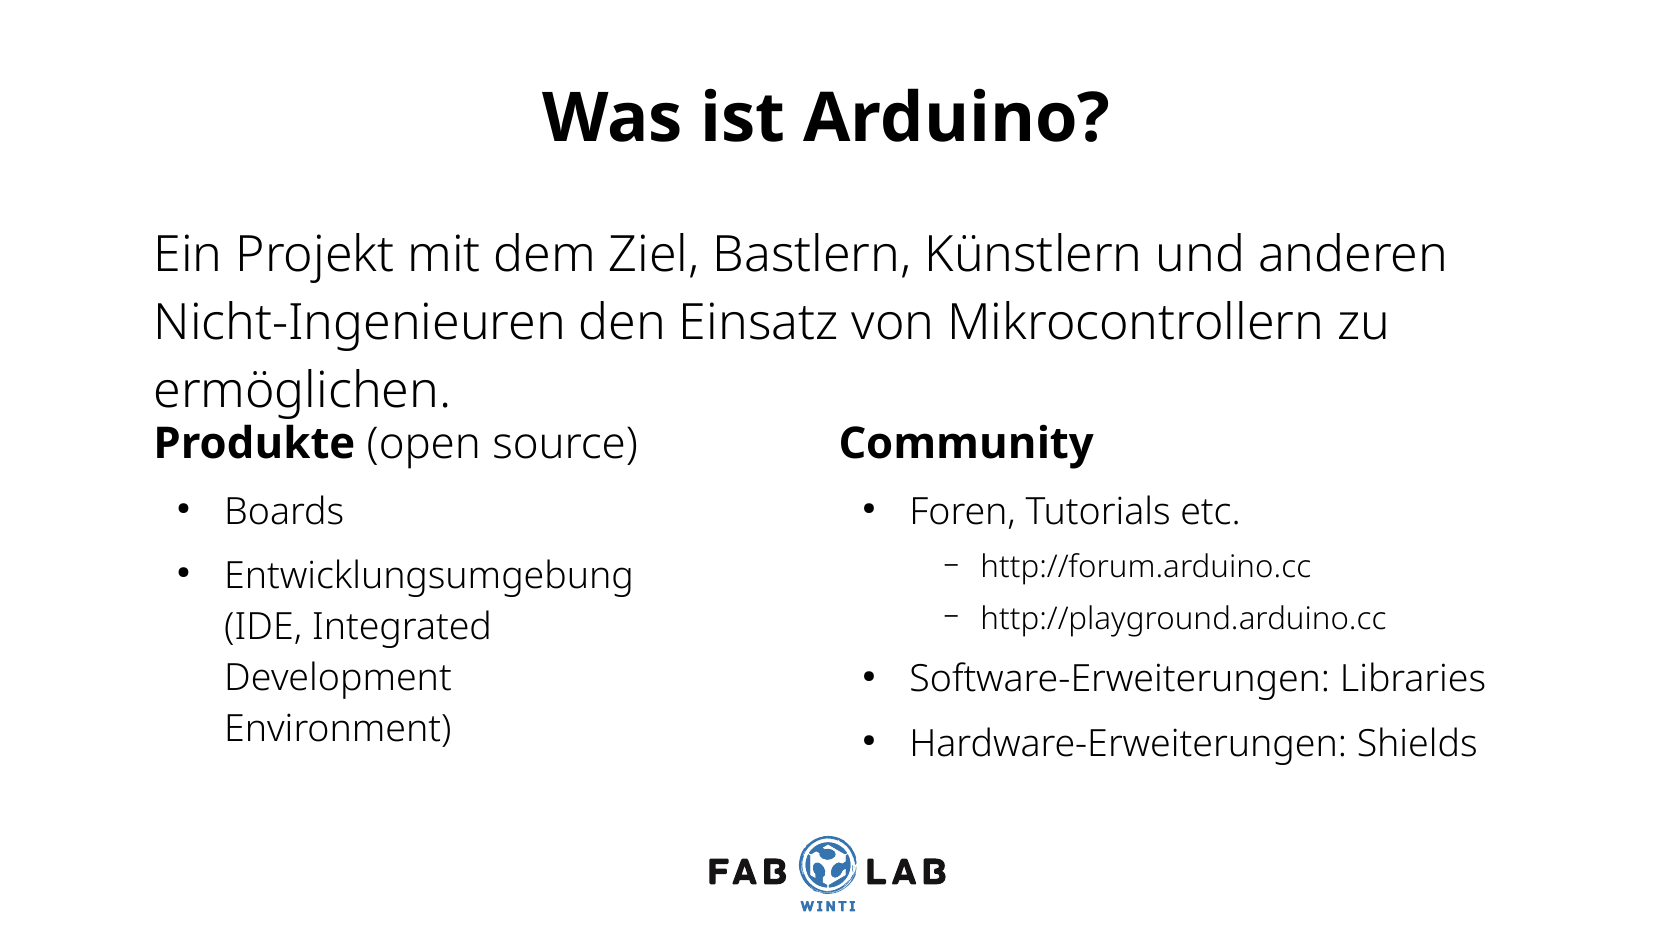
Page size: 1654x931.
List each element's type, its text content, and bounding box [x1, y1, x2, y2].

list Produkte (open source) Boards Entwicklungsumgebung (IDE, Integrated Development Environment) [11, 411, 686, 802]
title Was ist Arduino? [82, 37, 1571, 193]
list Community Foren, Tutorials etc. http://forum.arduino.cc http://playground.arduino.cc Software-Erweiterungen: Libraries Hardware-Erweiterungen: Shields [696, 411, 1524, 814]
list Ein Projekt mit dem Ziel, Bastlern, Künstlern und anderen Nicht-Ingenieuren den Einsatz von Mikrocontrollern zu ermöglichen. [82, 217, 1571, 758]
